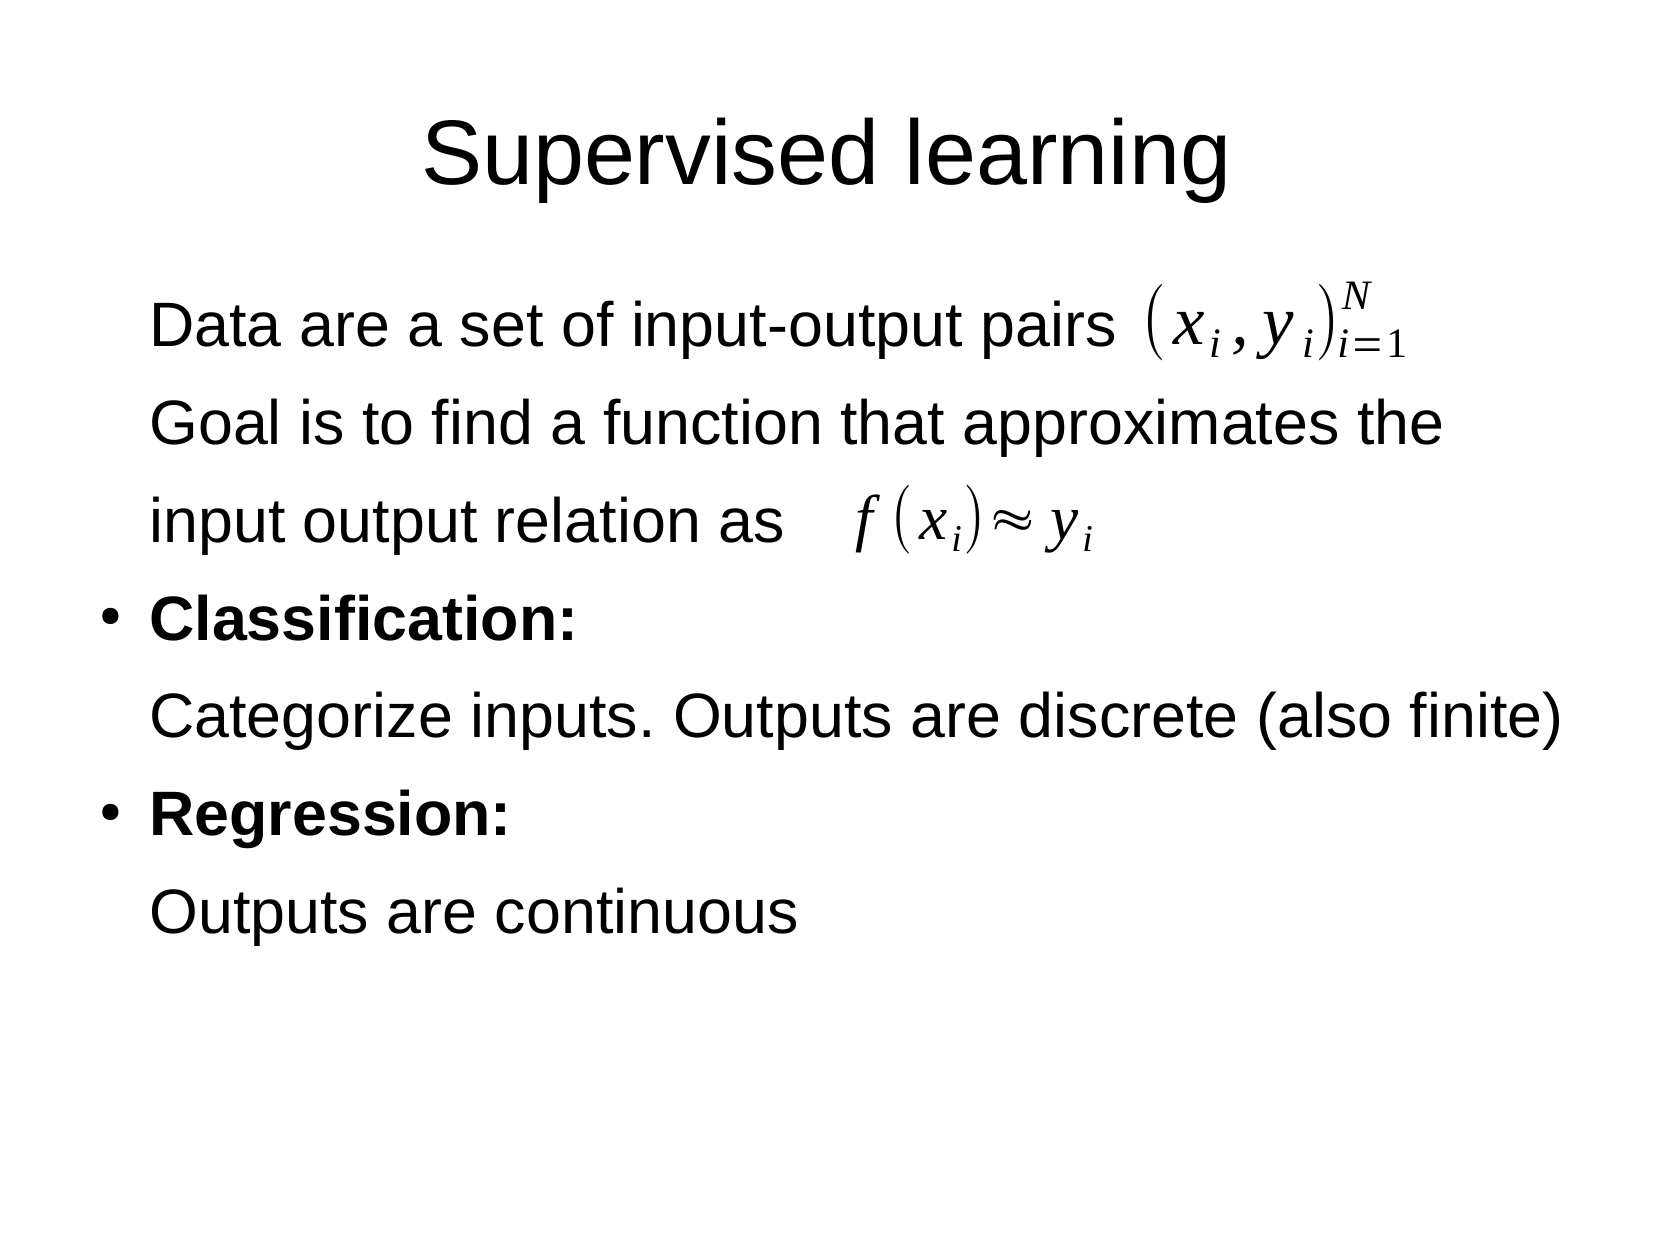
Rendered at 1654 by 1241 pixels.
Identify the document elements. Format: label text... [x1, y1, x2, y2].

chart [840, 480, 1141, 631]
title Supervised learning [82, 49, 1571, 257]
list Data are a set of input-output pairs Goal is to find a function that approximates the input output relation as Classification: Categorize inputs. Outputs are discrete (also finite) Regression: Outputs are continuous [82, 290, 1571, 1010]
chart [1125, 270, 1425, 368]
